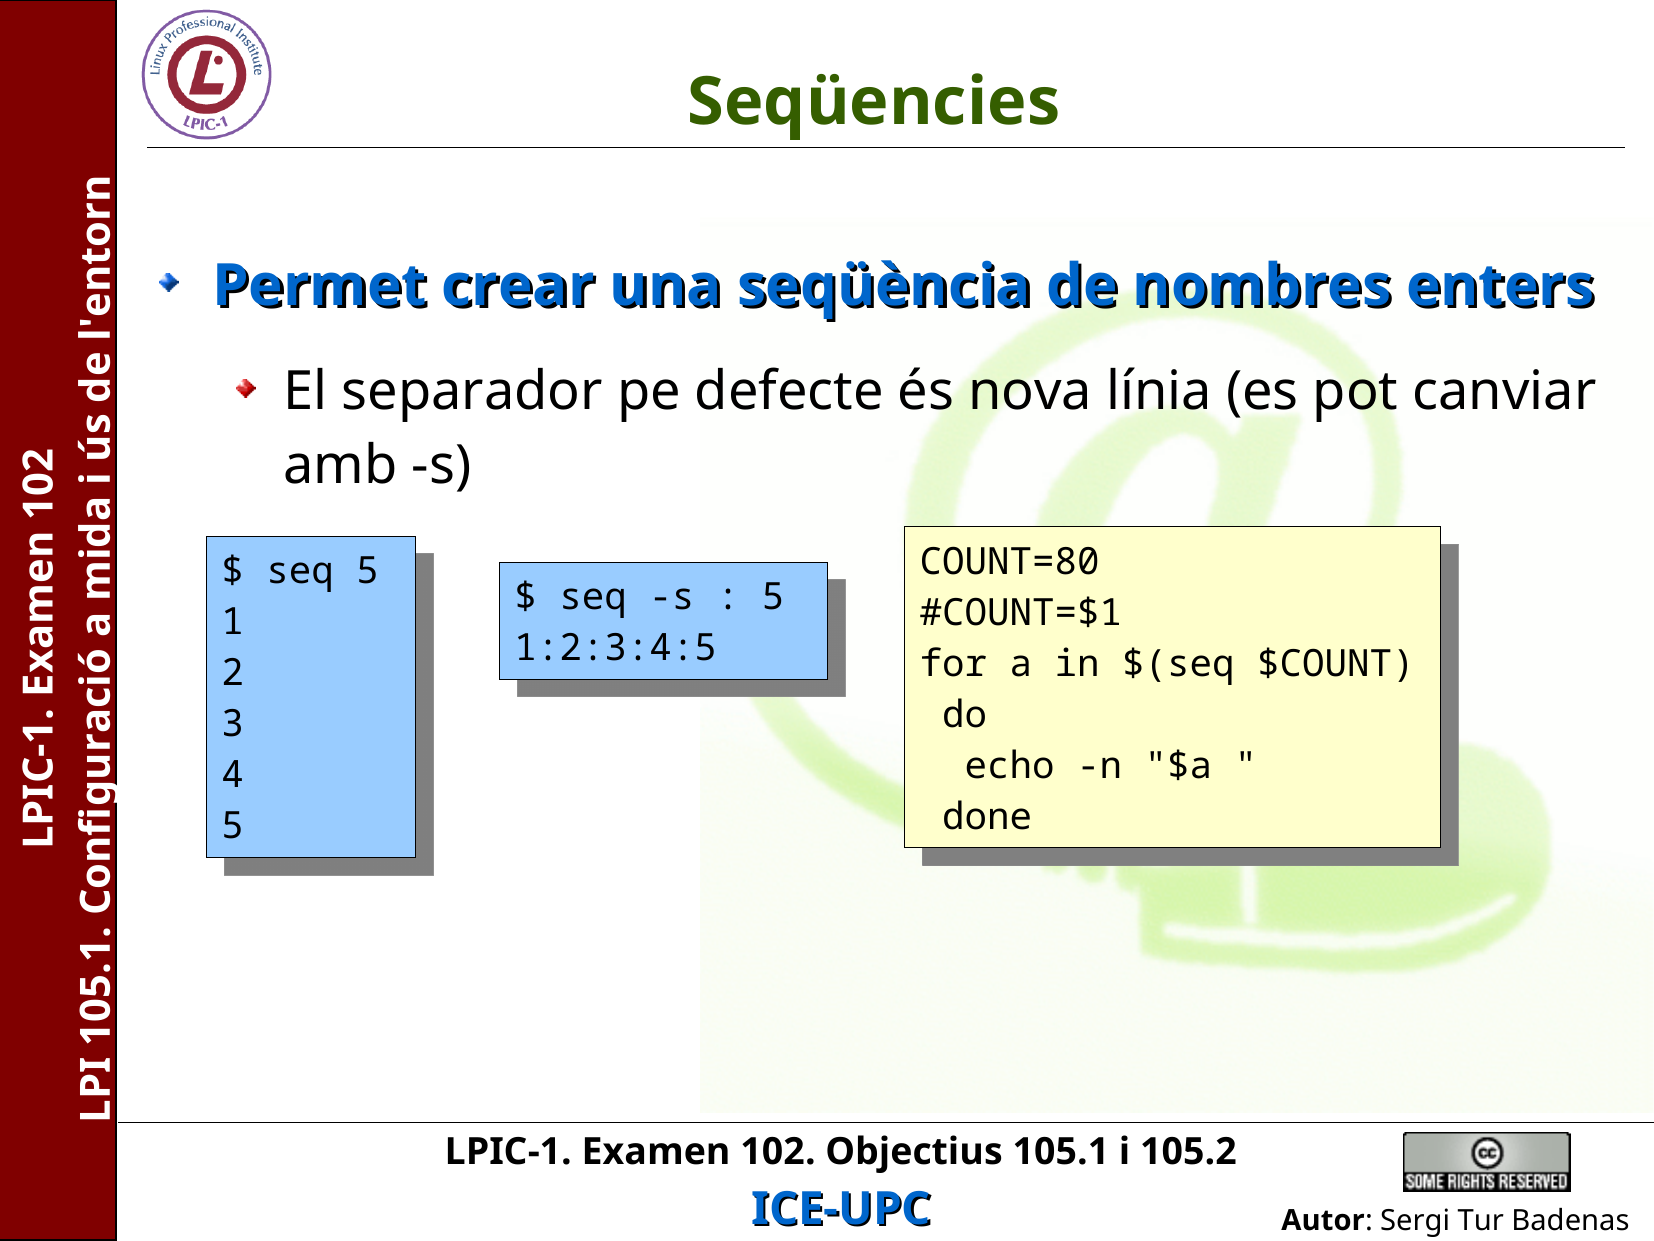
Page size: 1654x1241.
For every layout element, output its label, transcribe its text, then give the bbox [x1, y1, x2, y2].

text_box $ seq 5 1 2 3 4 5 [206, 536, 416, 780]
picture [135, 5, 277, 49]
list Permet crear una seqüència de nombres enters El separador pe defecte és nova línia (es pot canviar amb -s) [141, 242, 1630, 1093]
title Seqüencies [129, 49, 1619, 148]
text_box COUNT=80 #COUNT=$1 for a in $(seq $COUNT) do echo -n "$a " done [904, 526, 1441, 767]
picture [1403, 1132, 1571, 1192]
picture [700, 217, 1654, 1113]
text_box $ seq -s : 5 1:2:3:4:5 [499, 562, 828, 675]
